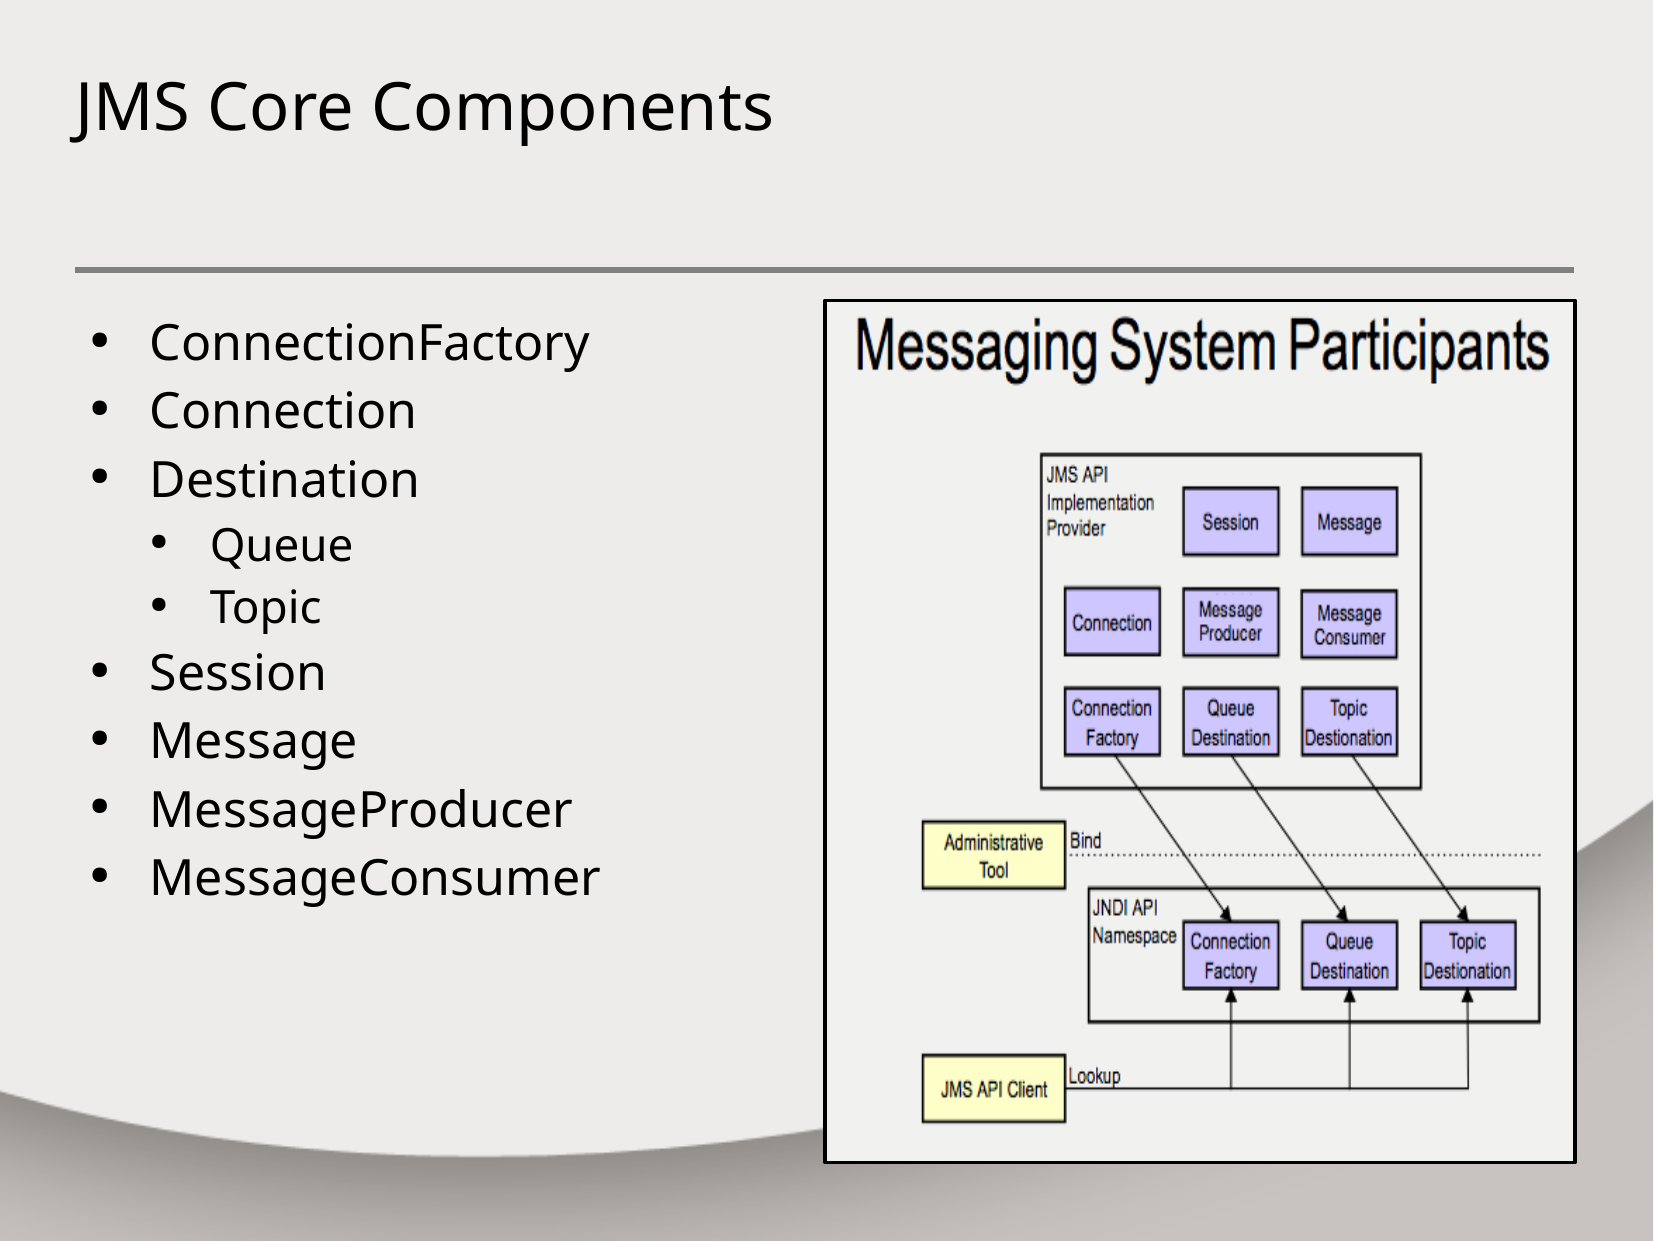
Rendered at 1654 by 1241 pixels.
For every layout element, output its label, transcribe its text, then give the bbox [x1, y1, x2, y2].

text_box ConnectionFactory Connection Destination Queue Topic Session Message MessageProducer MessageConsumer [75, 299, 823, 1163]
title JMS Core Components [75, 75, 1576, 226]
picture [0, 0, 1654, 1241]
